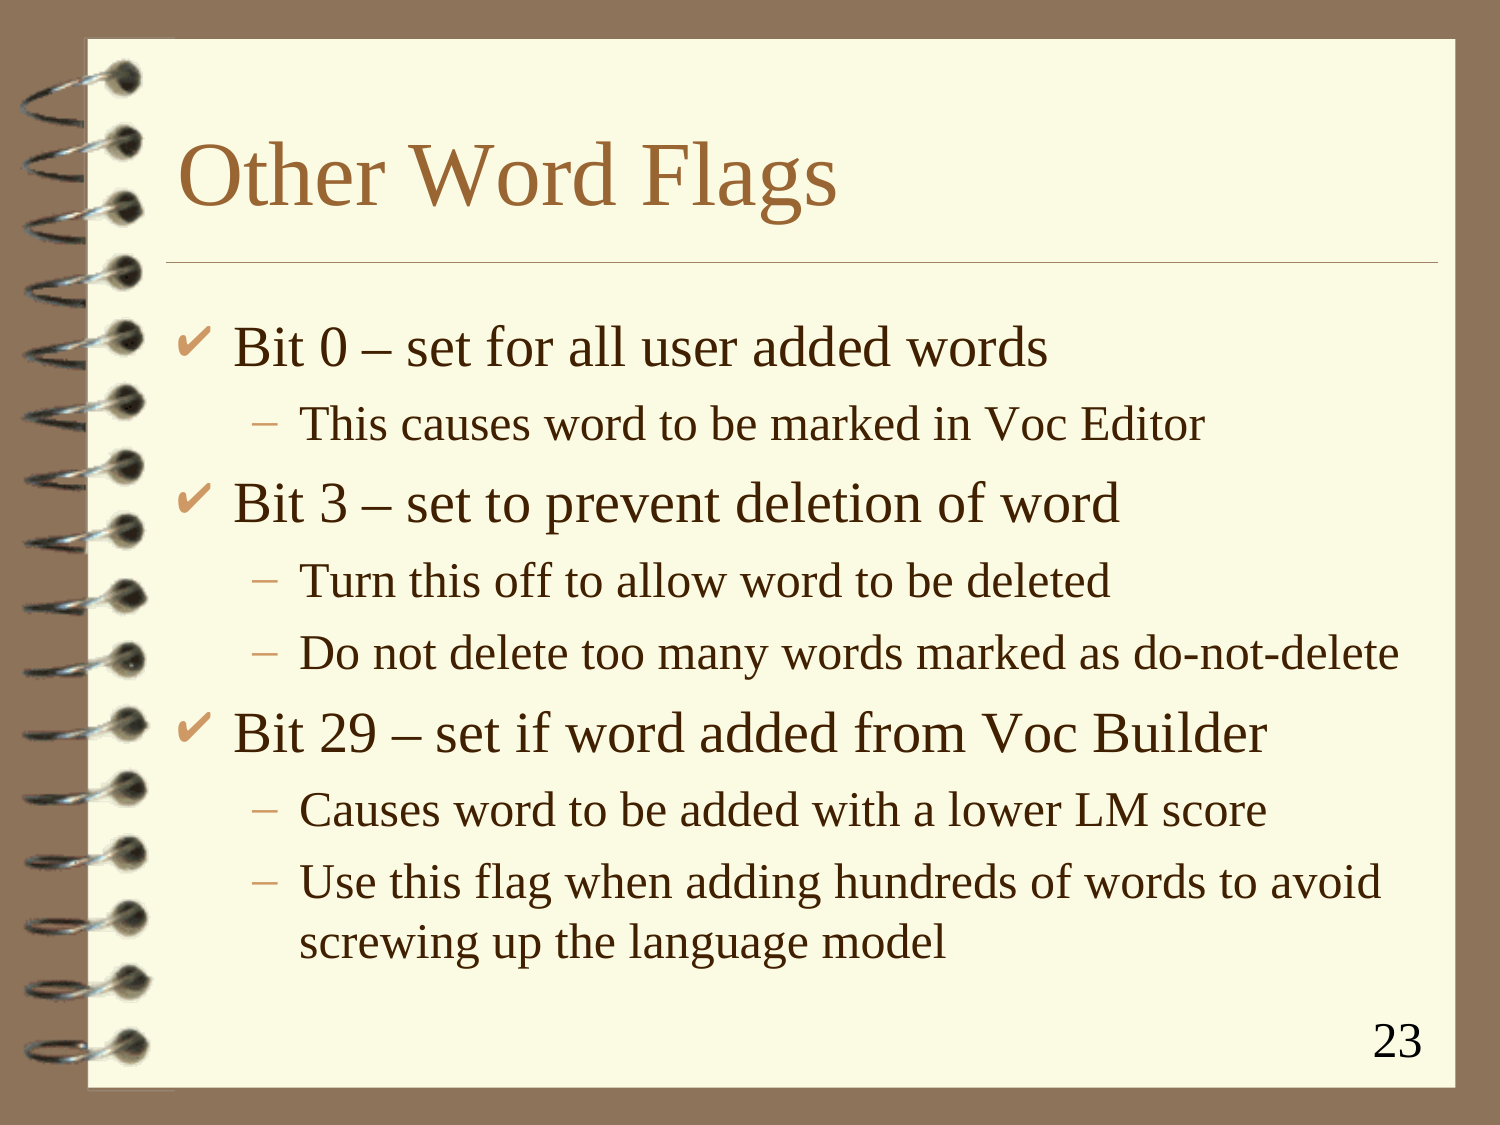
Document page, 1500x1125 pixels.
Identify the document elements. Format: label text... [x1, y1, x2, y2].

list Bit 0 – set for all user added words This causes word to be marked in Voc Editor Bit 3 – set to prevent deletion of word Turn this off to allow word to be deleted Do not delete too many words marked as do-not-delete Bit 29 – set if word added from Voc Builder Causes word to be added with a lower LM score Use this flag when adding hundreds of words to avoid screwing up the language model [162, 299, 1438, 976]
picture [0, 0, 175, 1125]
title Other Word Flags [162, 74, 1438, 263]
